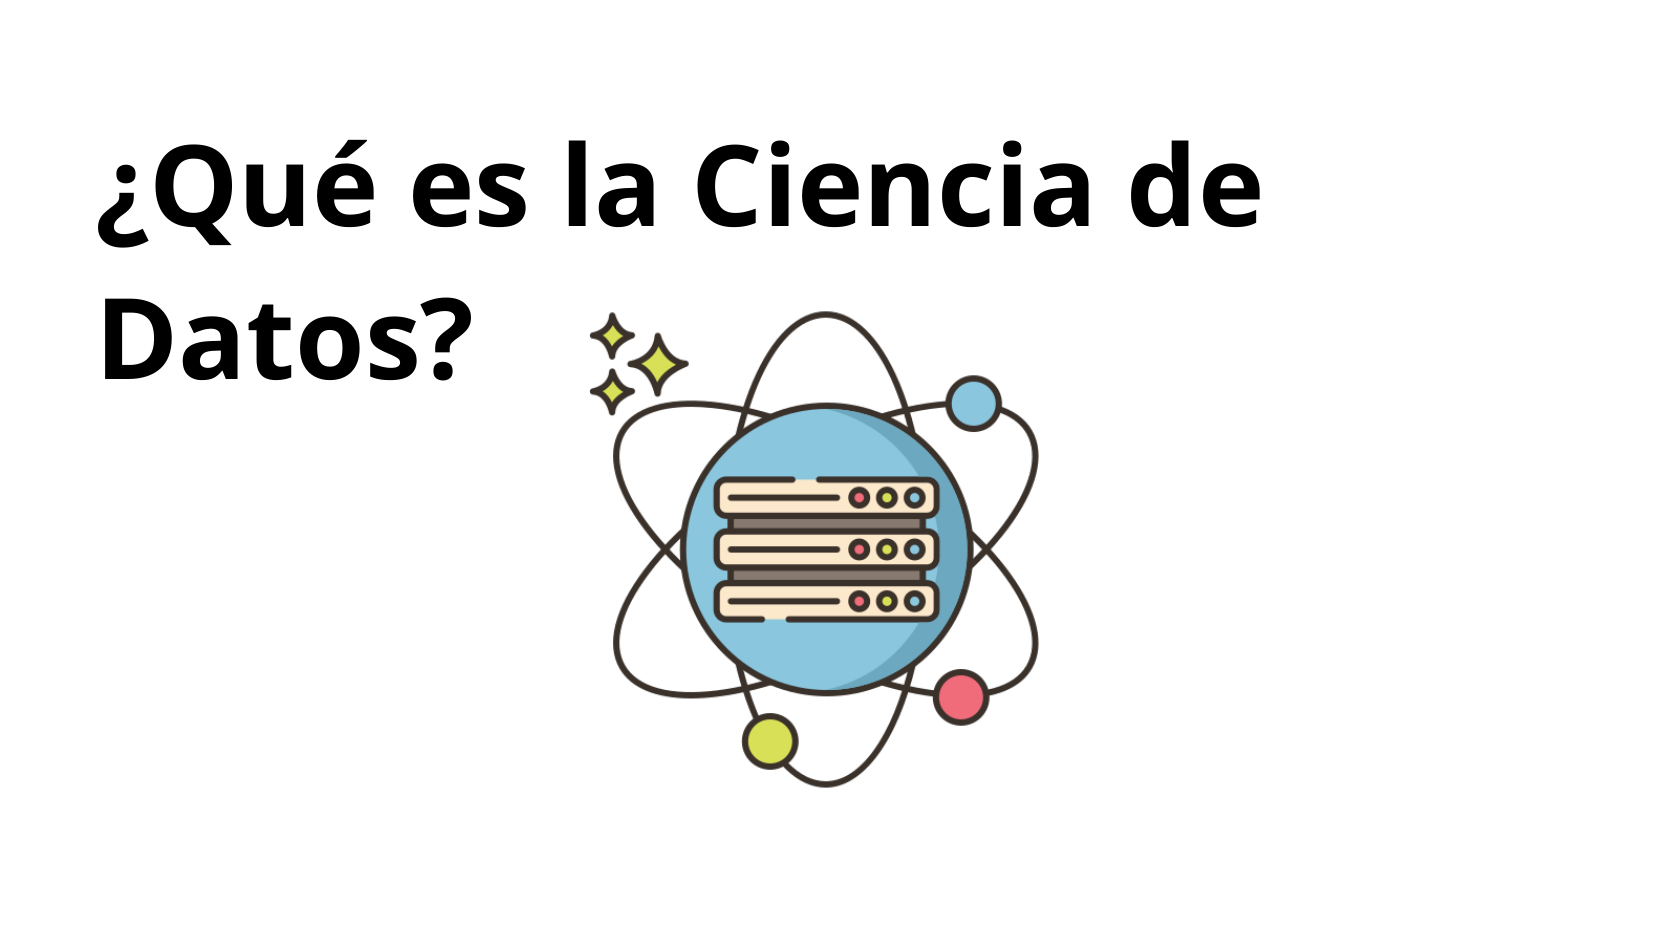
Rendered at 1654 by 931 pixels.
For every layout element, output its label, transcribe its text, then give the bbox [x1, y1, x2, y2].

picture [546, 281, 1083, 818]
text_box ¿Qué es la Ciencia de Datos? [80, 98, 1586, 240]
